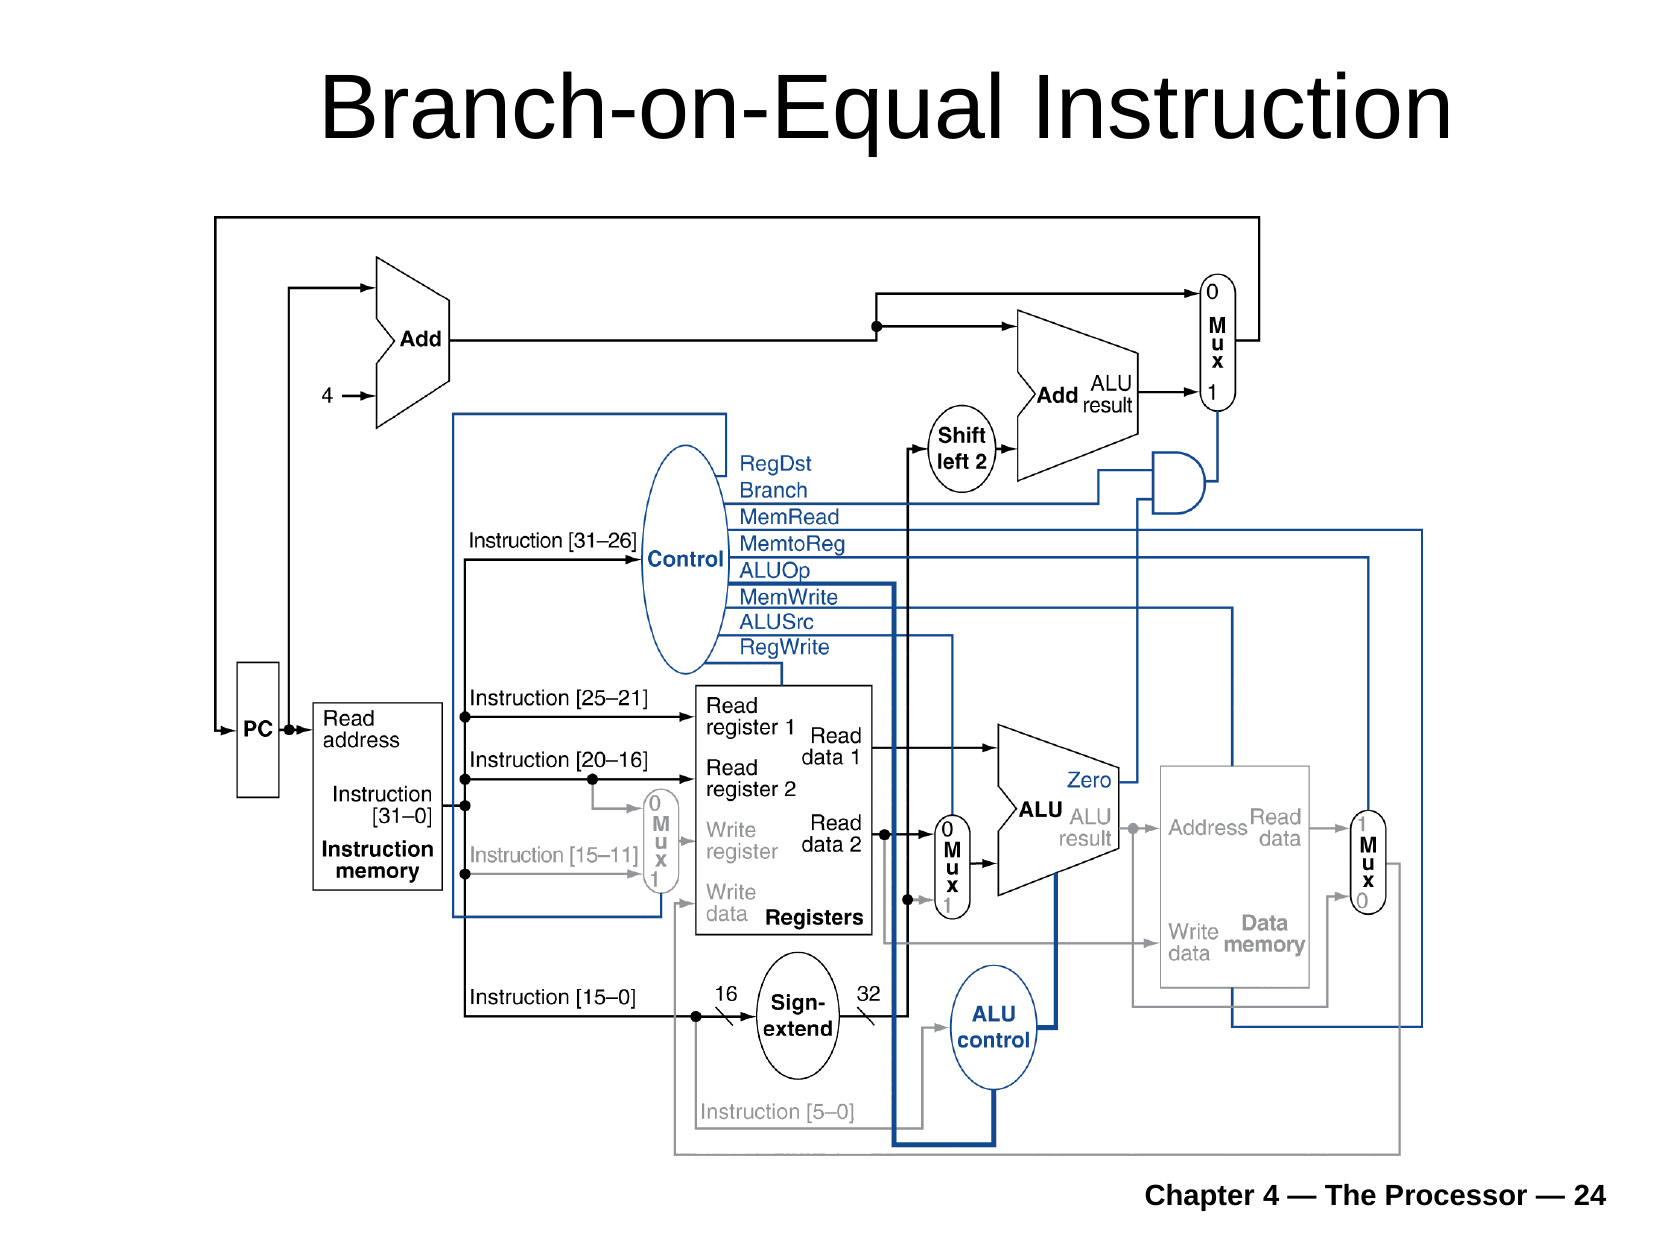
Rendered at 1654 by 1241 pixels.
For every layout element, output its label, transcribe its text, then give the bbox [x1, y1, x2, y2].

text_box Chapter 4 — The Processor — <number> [305, 1153, 1622, 1219]
title Branch-on-Equal Instruction [123, 26, 1618, 165]
picture [214, 216, 1423, 1156]
